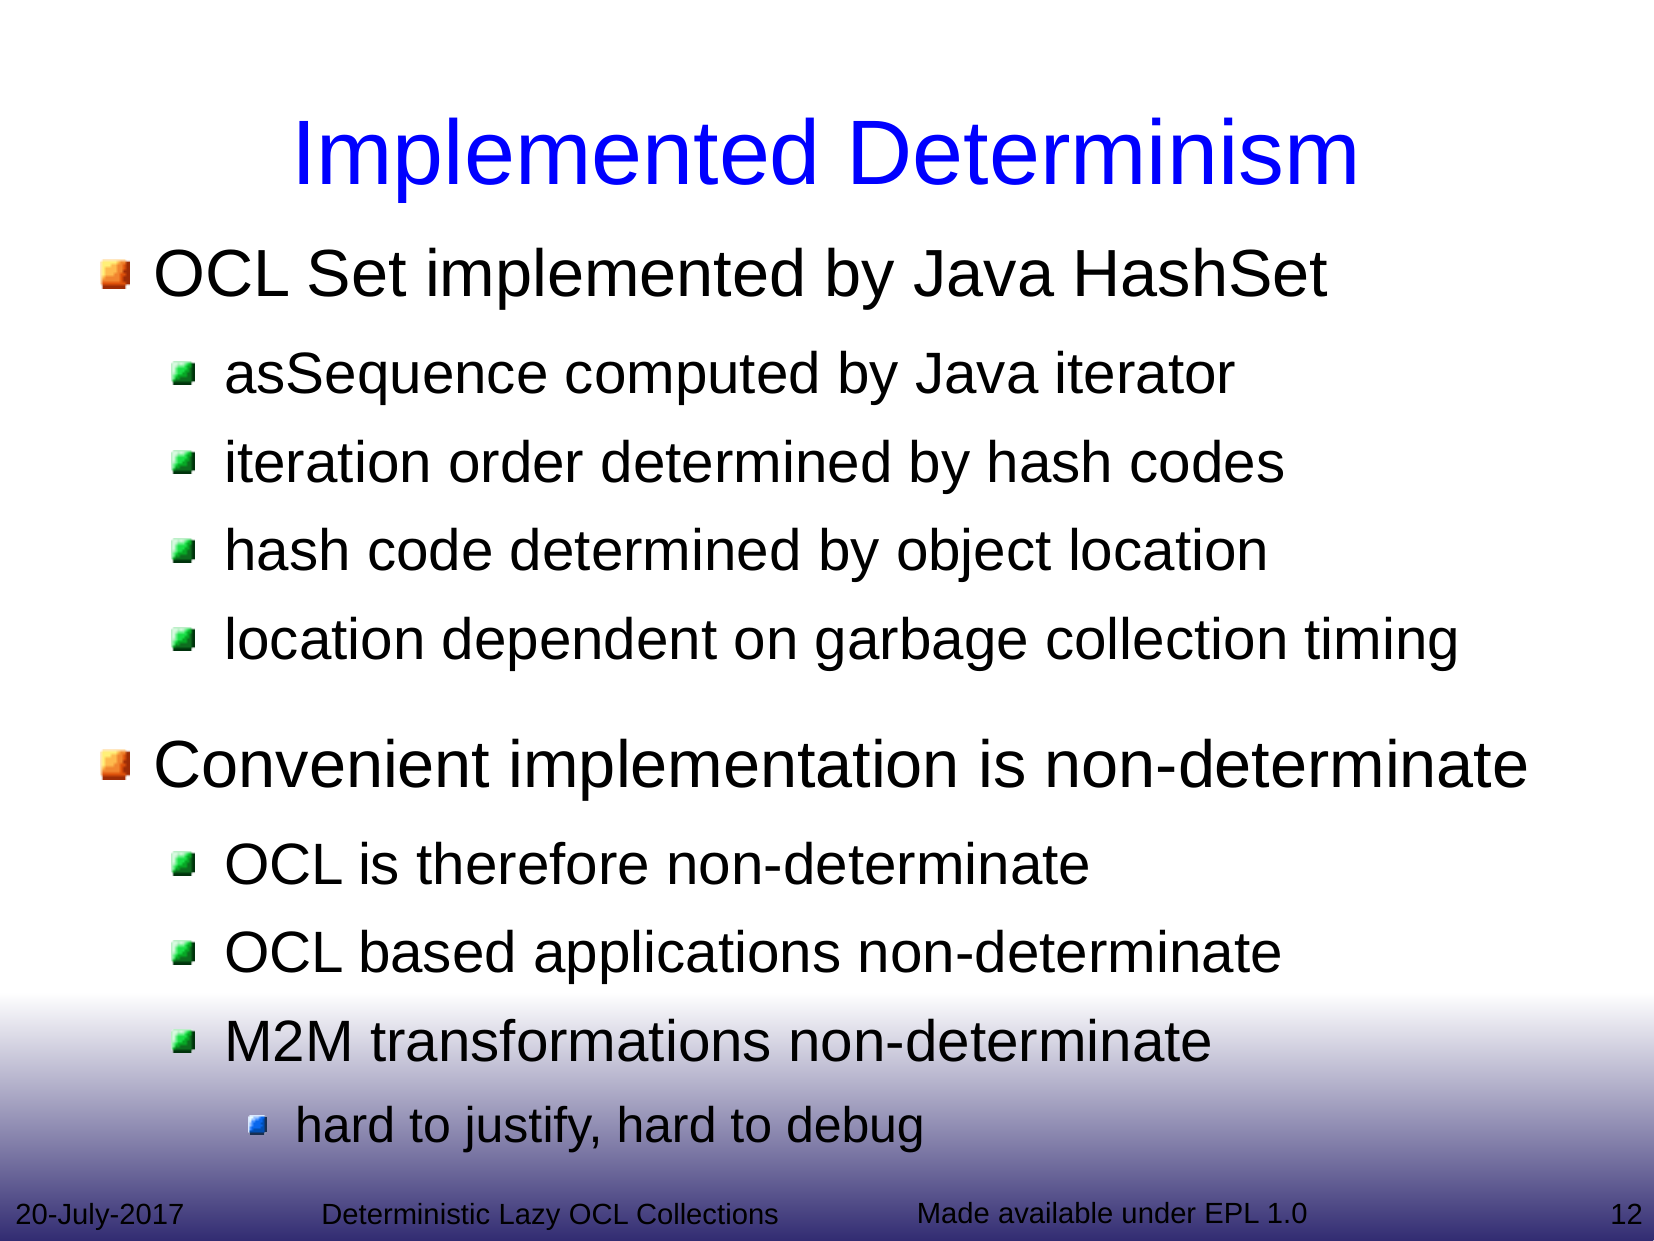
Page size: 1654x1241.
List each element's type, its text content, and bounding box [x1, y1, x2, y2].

list OCL Set implemented by Java HashSet asSequence computed by Java iterator iteration order determined by hash codes hash code determined by object location location dependent on garbage collection timing Convenient implementation is non-determinate OCL is therefore non-determinate OCL based applications non-determinate M2M transformations non-determinate hard to justify, hard to debug [82, 236, 1571, 1151]
title Implemented Determinism [82, 49, 1571, 236]
